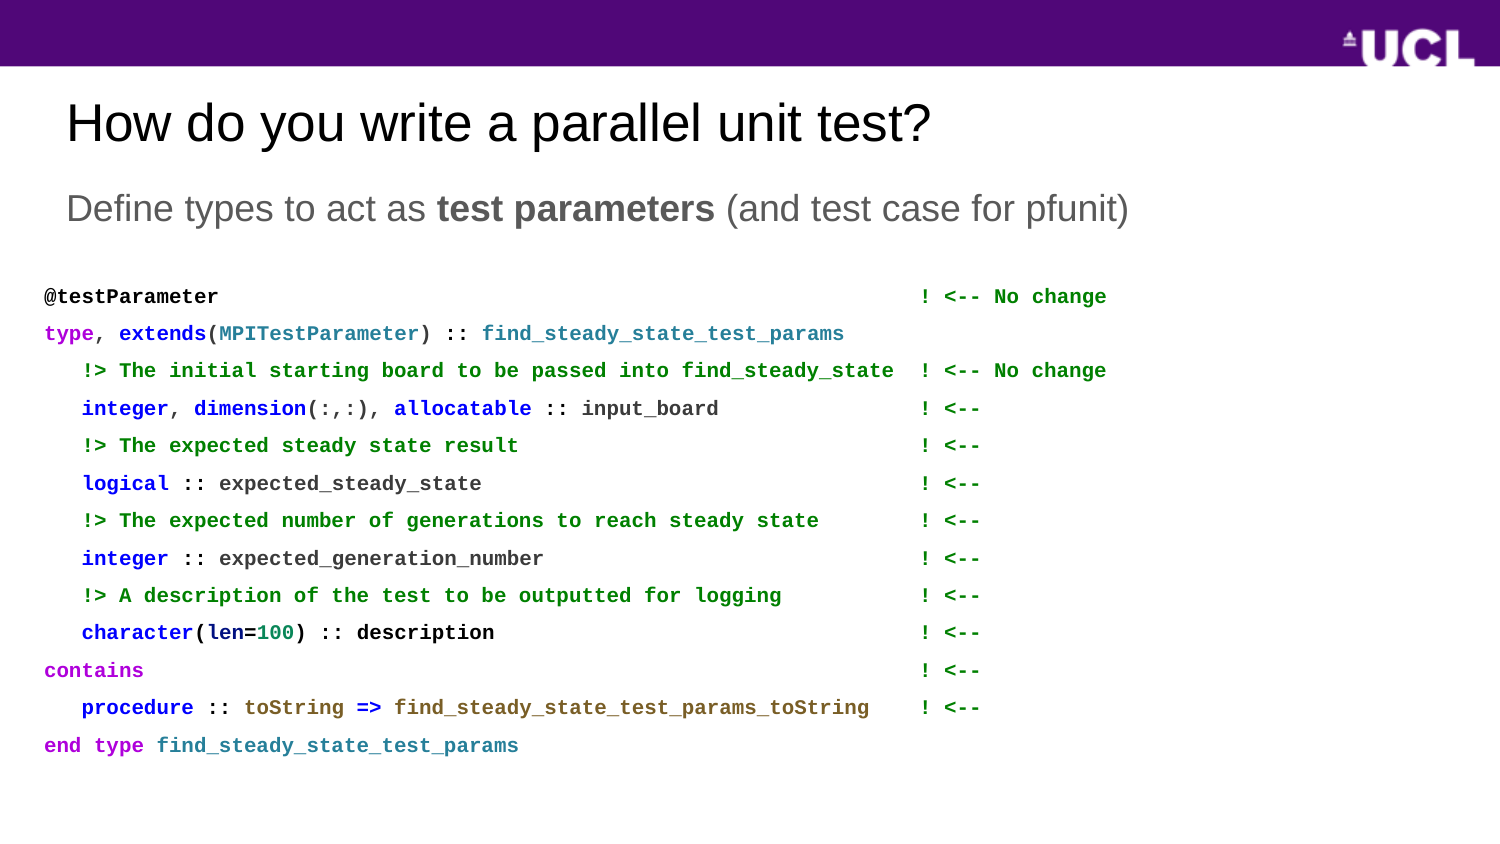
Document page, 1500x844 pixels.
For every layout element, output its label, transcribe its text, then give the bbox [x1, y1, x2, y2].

text_box @testParameter ! <-- No change type, extends(MPITestParameter) :: find_steady_state_test_params !> The initial starting board to be passed into find_steady_state ! <-- No change integer, dimension(:,:), allocatable :: input_board ! <-- !> The expected steady state result ! <-- logical :: expected_steady_state ! <-- !> The expected number of generations to reach steady state ! <-- integer :: expected_generation_number ! <-- !> A description of the test to be outputted for logging ! <-- character(len=100) :: description ! <-- contains ! <-- procedure :: toString => find_steady_state_test_params_toString ! <-- end type find_steady_state_test_params [29, 259, 1500, 768]
list Define types to act as test parameters (and test case for pfunit) [51, 162, 1449, 249]
picture [0, 0, 1500, 844]
title How do you write a parallel unit test? [51, 72, 1449, 162]
